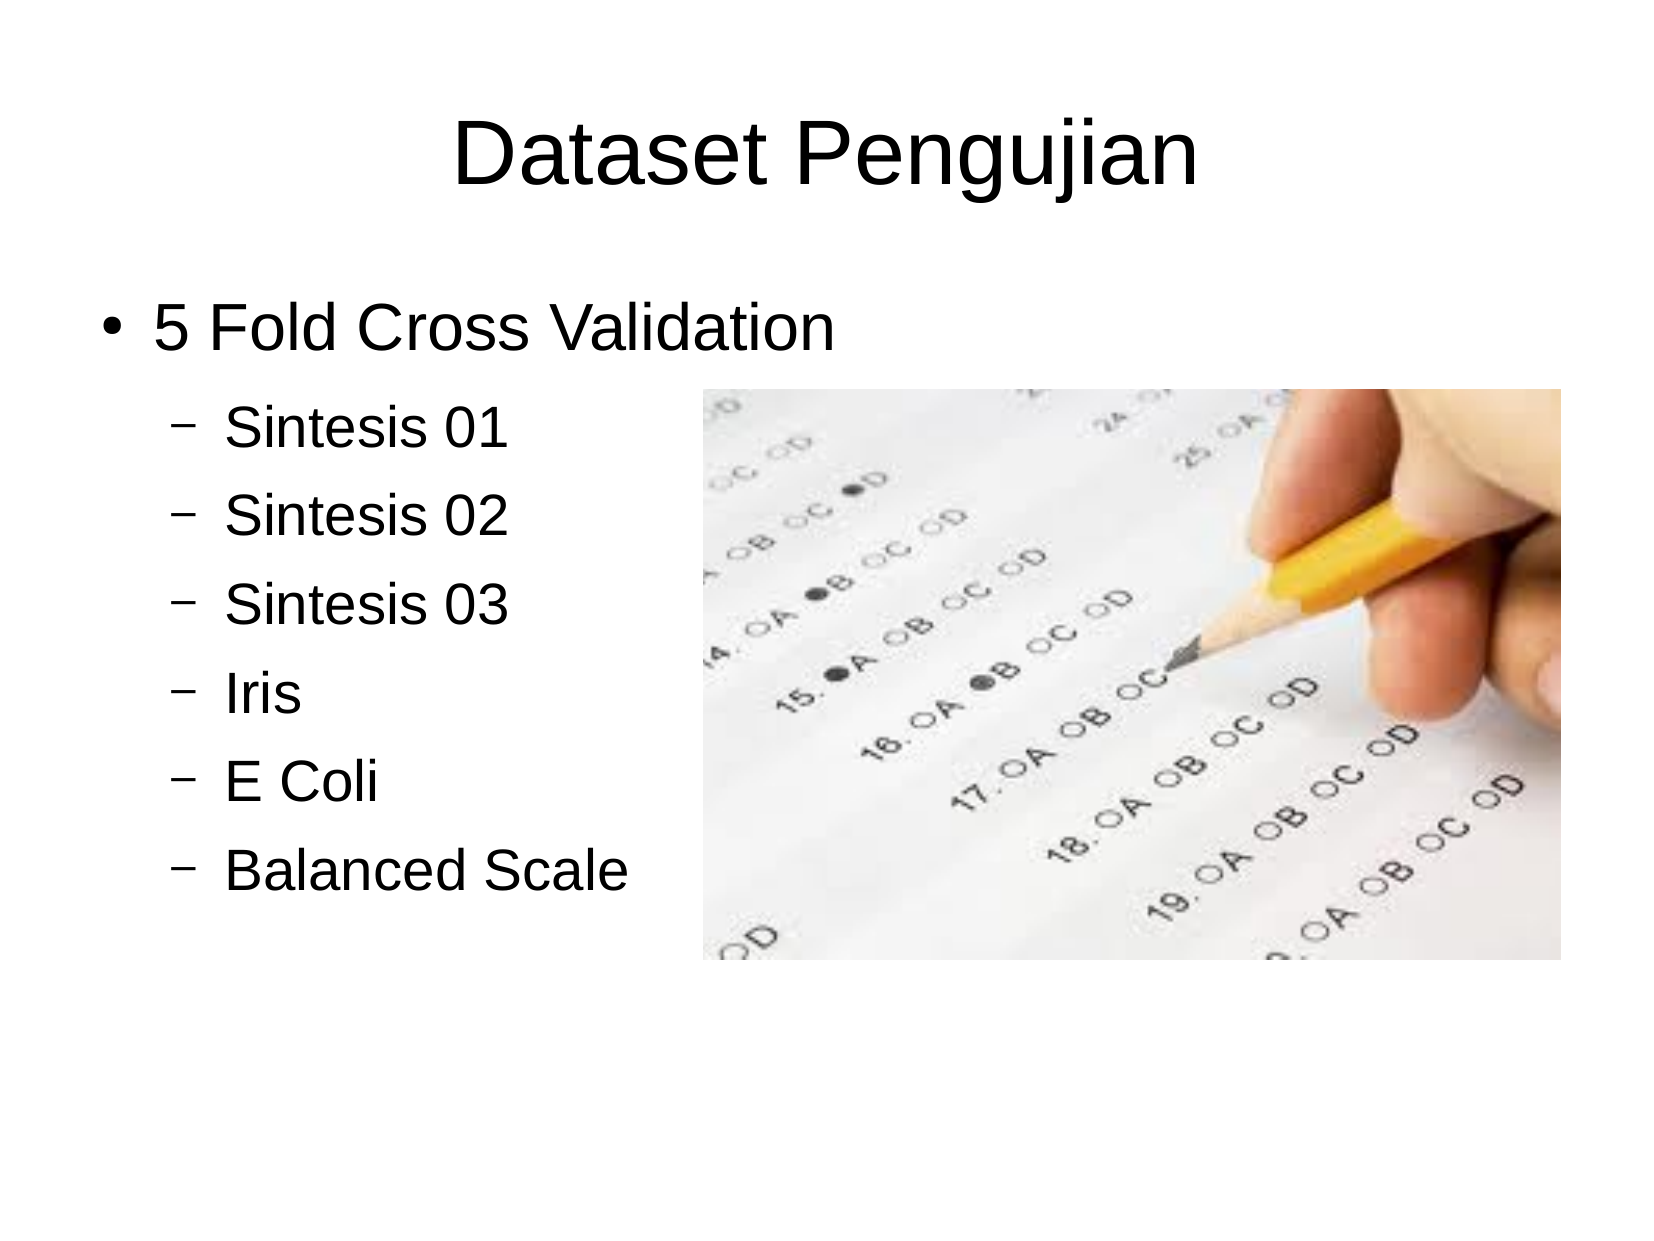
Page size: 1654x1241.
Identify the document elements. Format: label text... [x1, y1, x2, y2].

title Dataset Pengujian [82, 49, 1571, 257]
picture [703, 389, 1561, 961]
list 5 Fold Cross Validation Sintesis 01 Sintesis 02 Sintesis 03 Iris E Coli Balanced Scale [82, 290, 1571, 1010]
